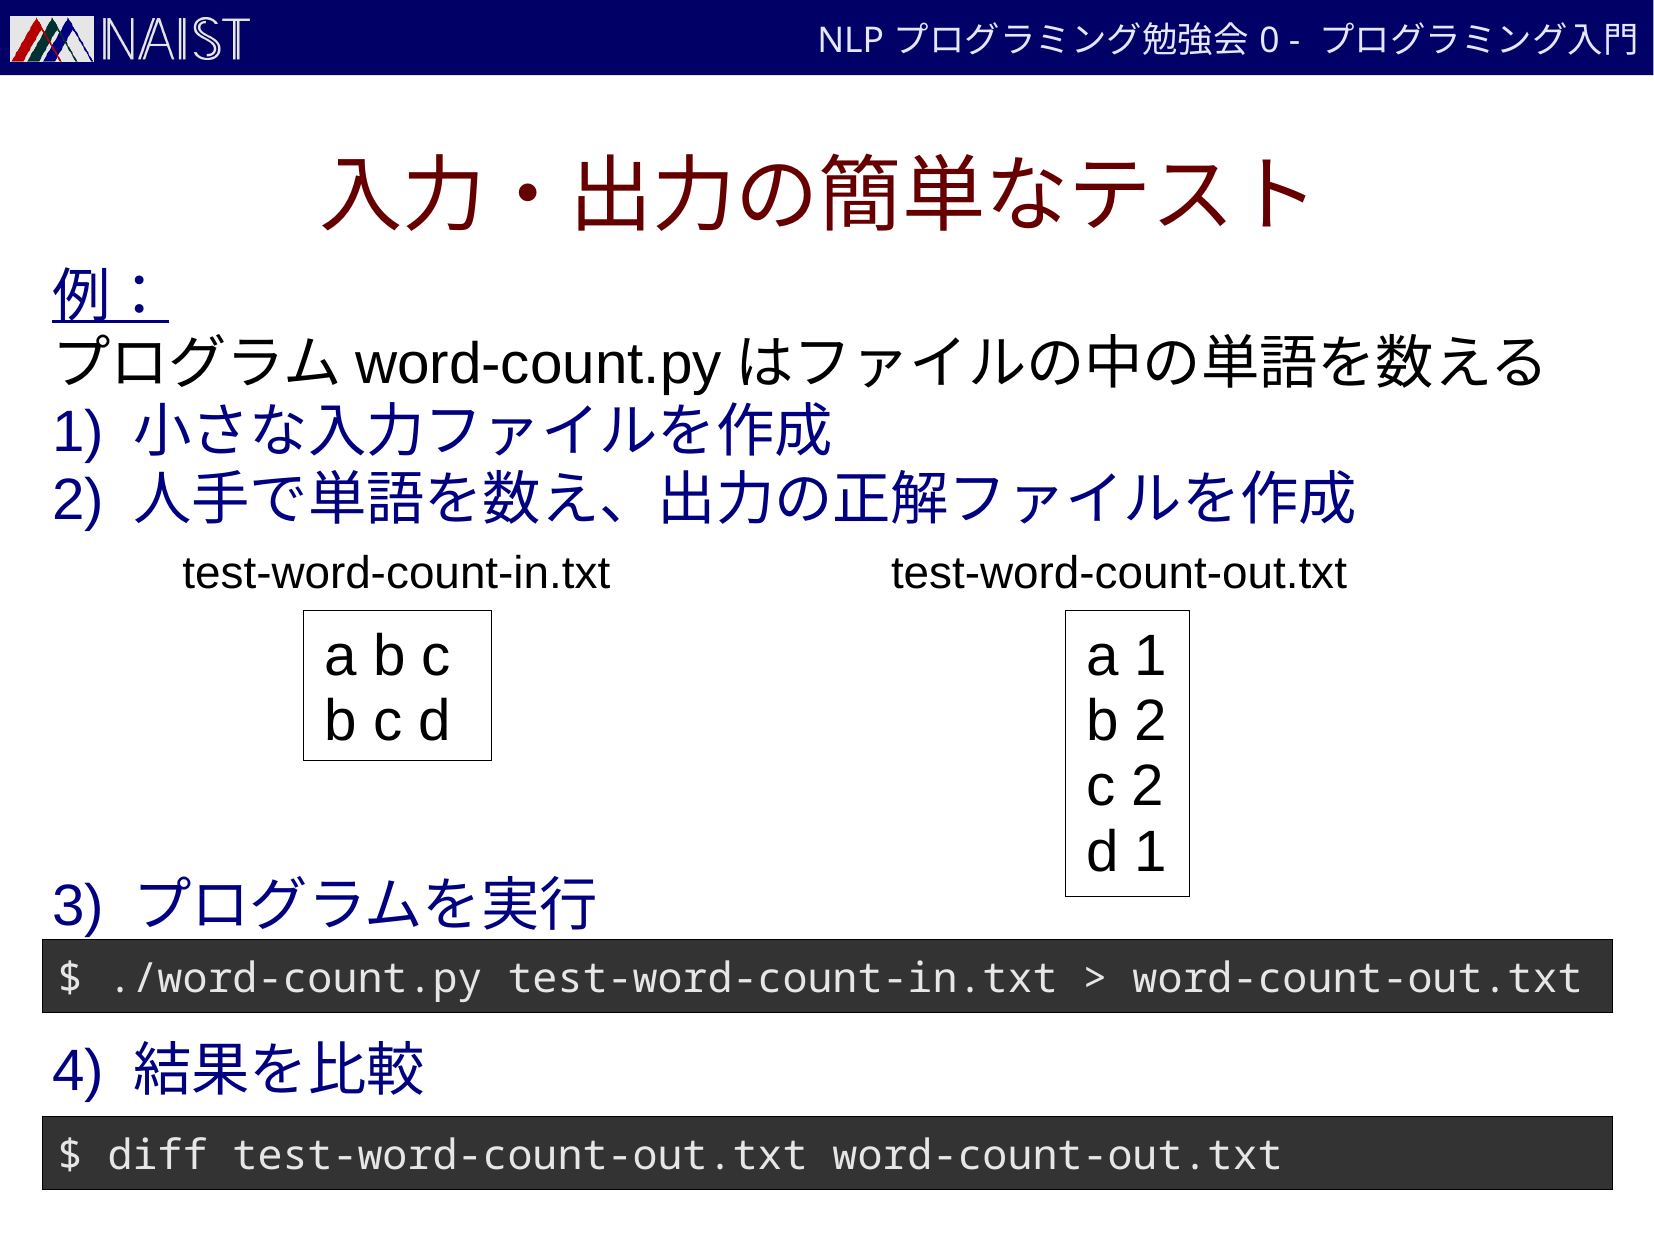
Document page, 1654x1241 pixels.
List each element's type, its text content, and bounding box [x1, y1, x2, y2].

text_box a 1 b 2 c 2 d 1 [1071, 615, 1183, 891]
text_box $ diff test-word-count-out.txt word-count-out.txt [42, 1116, 1613, 1190]
picture [102, 17, 251, 60]
text_box test-word-count-out.txt [876, 539, 1363, 606]
text_box test-word-count-in.txt [167, 539, 626, 606]
text_box a b c b c d [309, 615, 467, 760]
picture [10, 16, 94, 62]
text_box $ ./word-count.py test-word-count-in.txt > word-count-out.txt [42, 939, 1613, 1013]
title 入力・出力の簡単なテスト [75, 92, 1564, 254]
text_box 例： プログラムword-count.pyはファイルの中の単語を数える 1) 小さな入力ファイルを作成 2) 人手で単語を数え、出力の正解ファイルを作成 3) プログラムを実行 4) 結果を比較 [37, 254, 1568, 1112]
